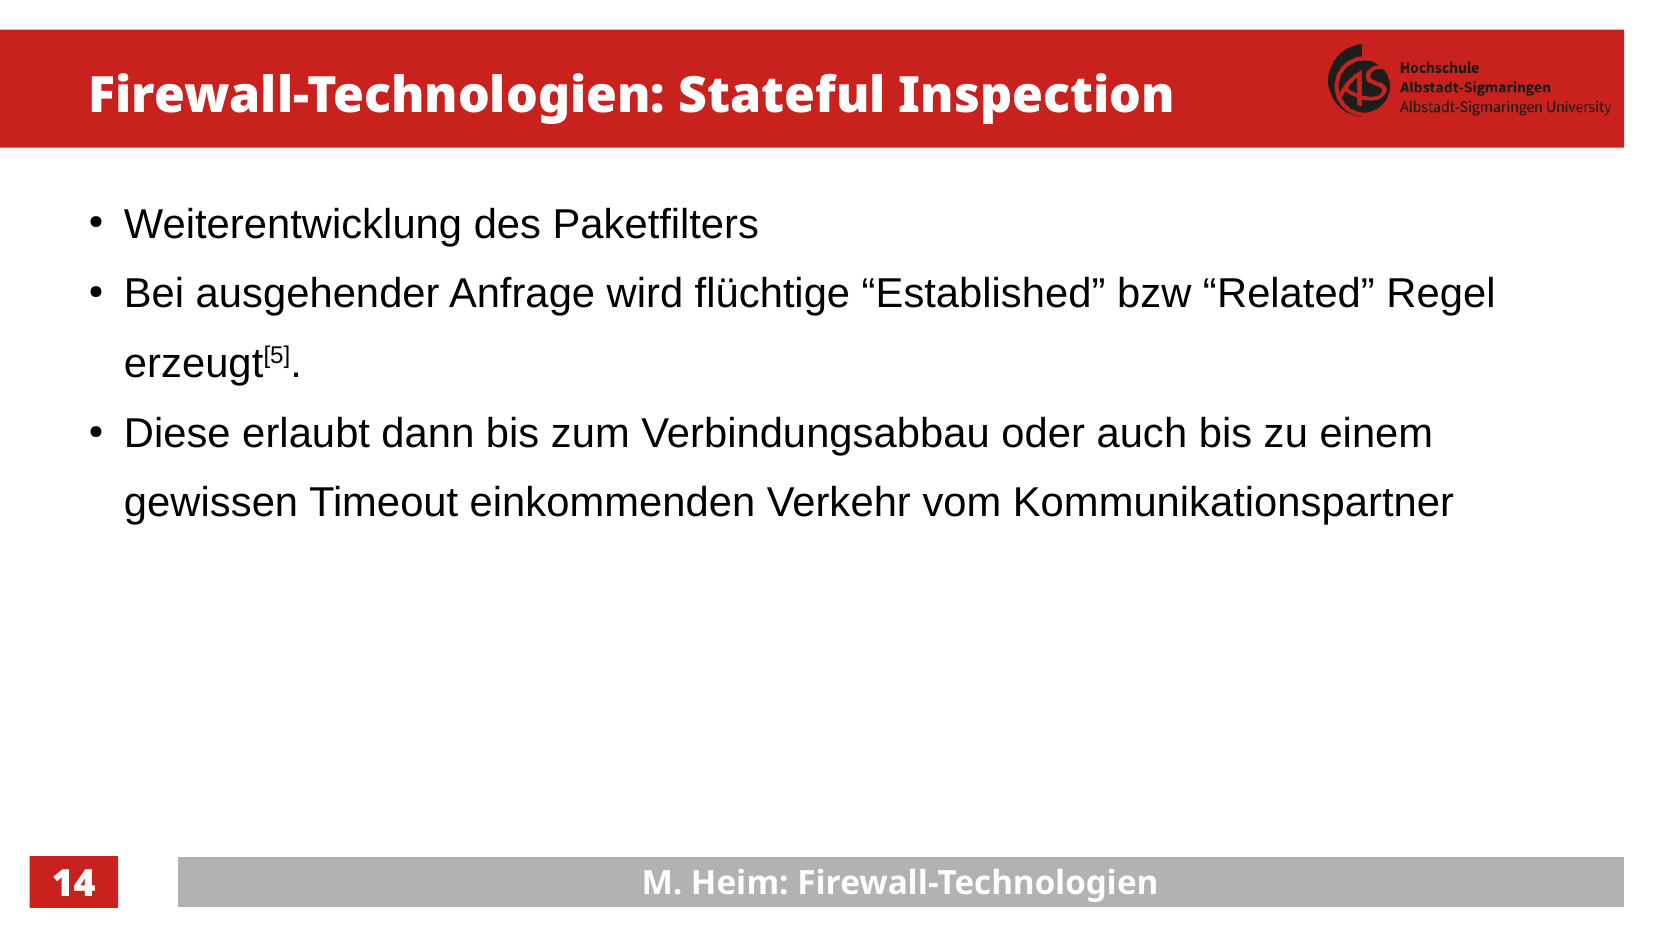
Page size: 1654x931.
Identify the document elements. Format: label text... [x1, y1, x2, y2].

list Weiterentwicklung des Paketfilters Bei ausgehender Anfrage wird flüchtige “Established” bzw “Related” Regel erzeugt[5]. Diese erlaubt dann bis zum Verbindungsabbau oder auch bis zu einem gewissen Timeout einkommenden Verkehr vom Kommunikationspartner [88, 177, 1565, 798]
title Firewall-Technologien: Stateful Inspection [88, 53, 1359, 128]
picture [1328, 0, 1611, 162]
